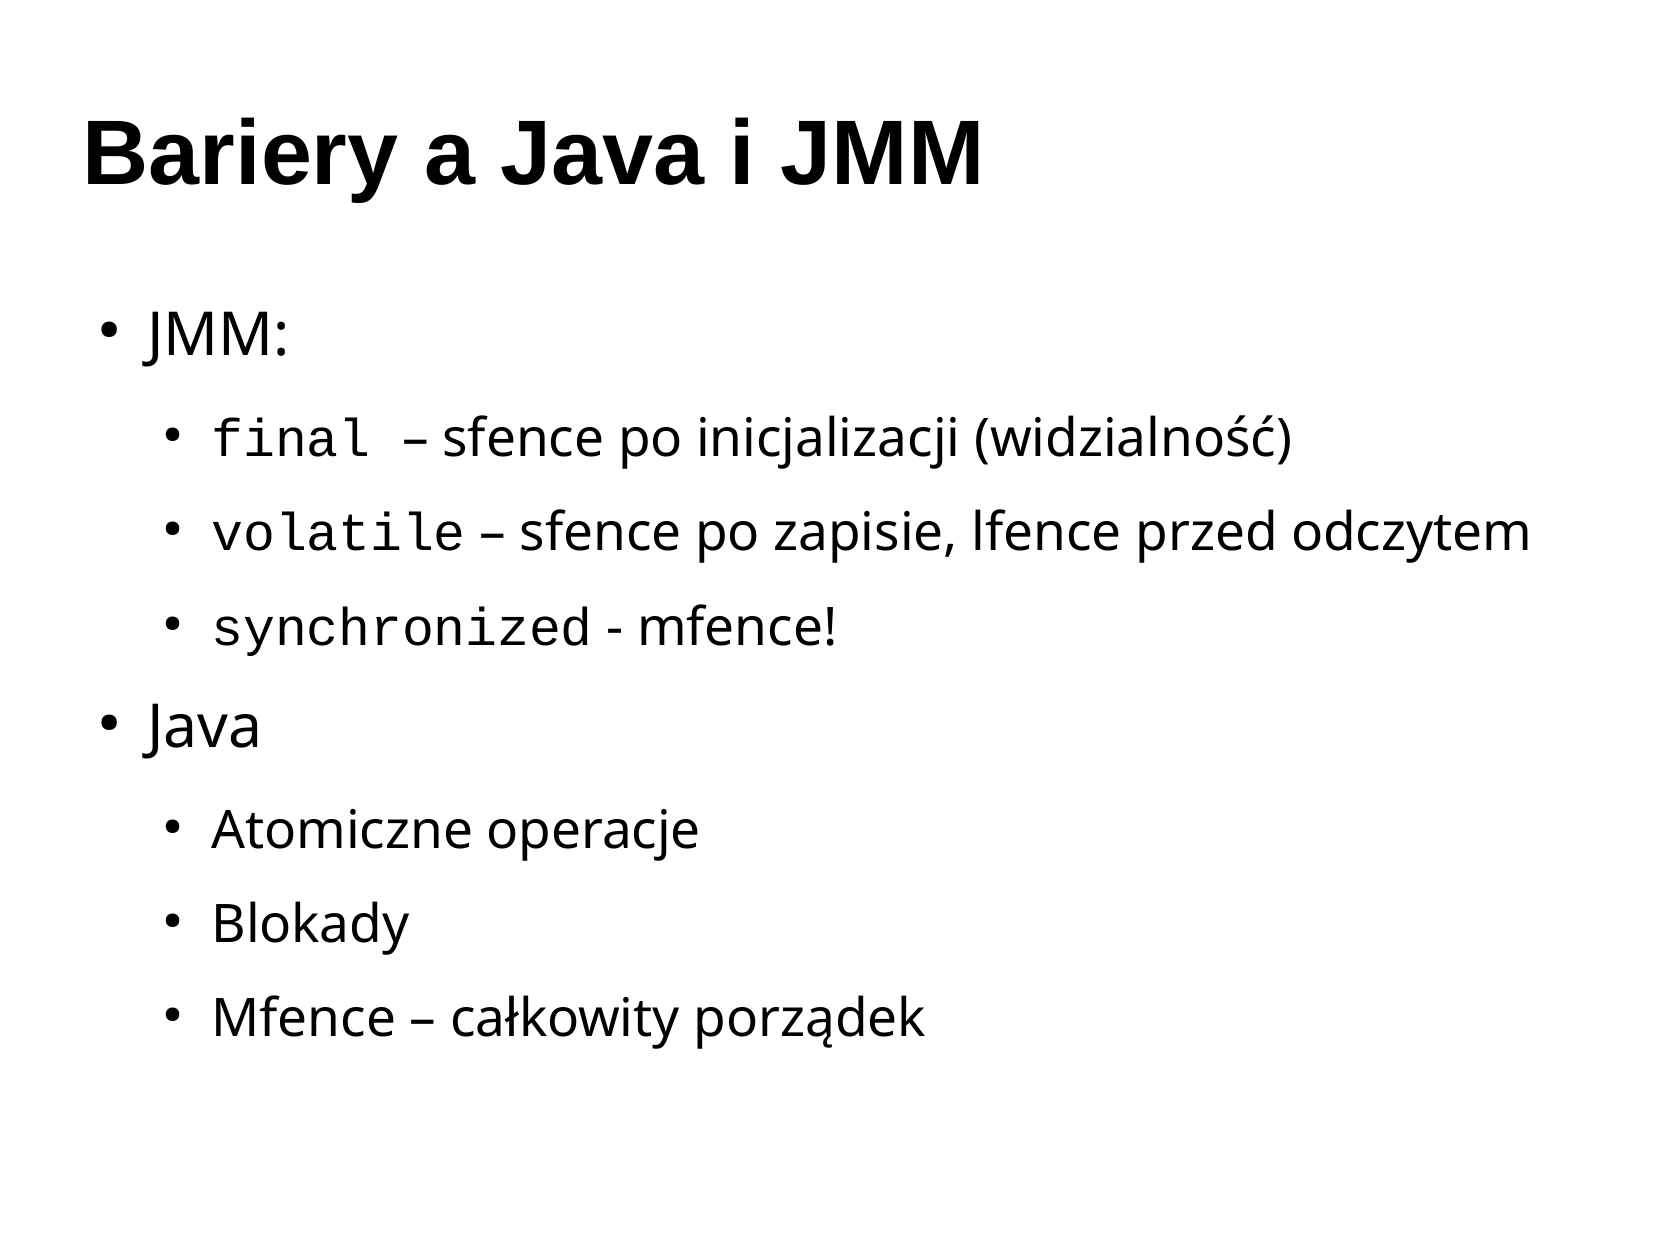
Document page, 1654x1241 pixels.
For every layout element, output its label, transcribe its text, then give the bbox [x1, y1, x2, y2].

title Bariery a Java i JMM [82, 56, 1571, 250]
list JMM: final – sfence po inicjalizacji (widzialność) volatile – sfence po zapisie, lfence przed odczytem synchronized - mfence! Java Atomiczne operacje Blokady Mfence – całkowity porządek [82, 290, 1571, 1109]
